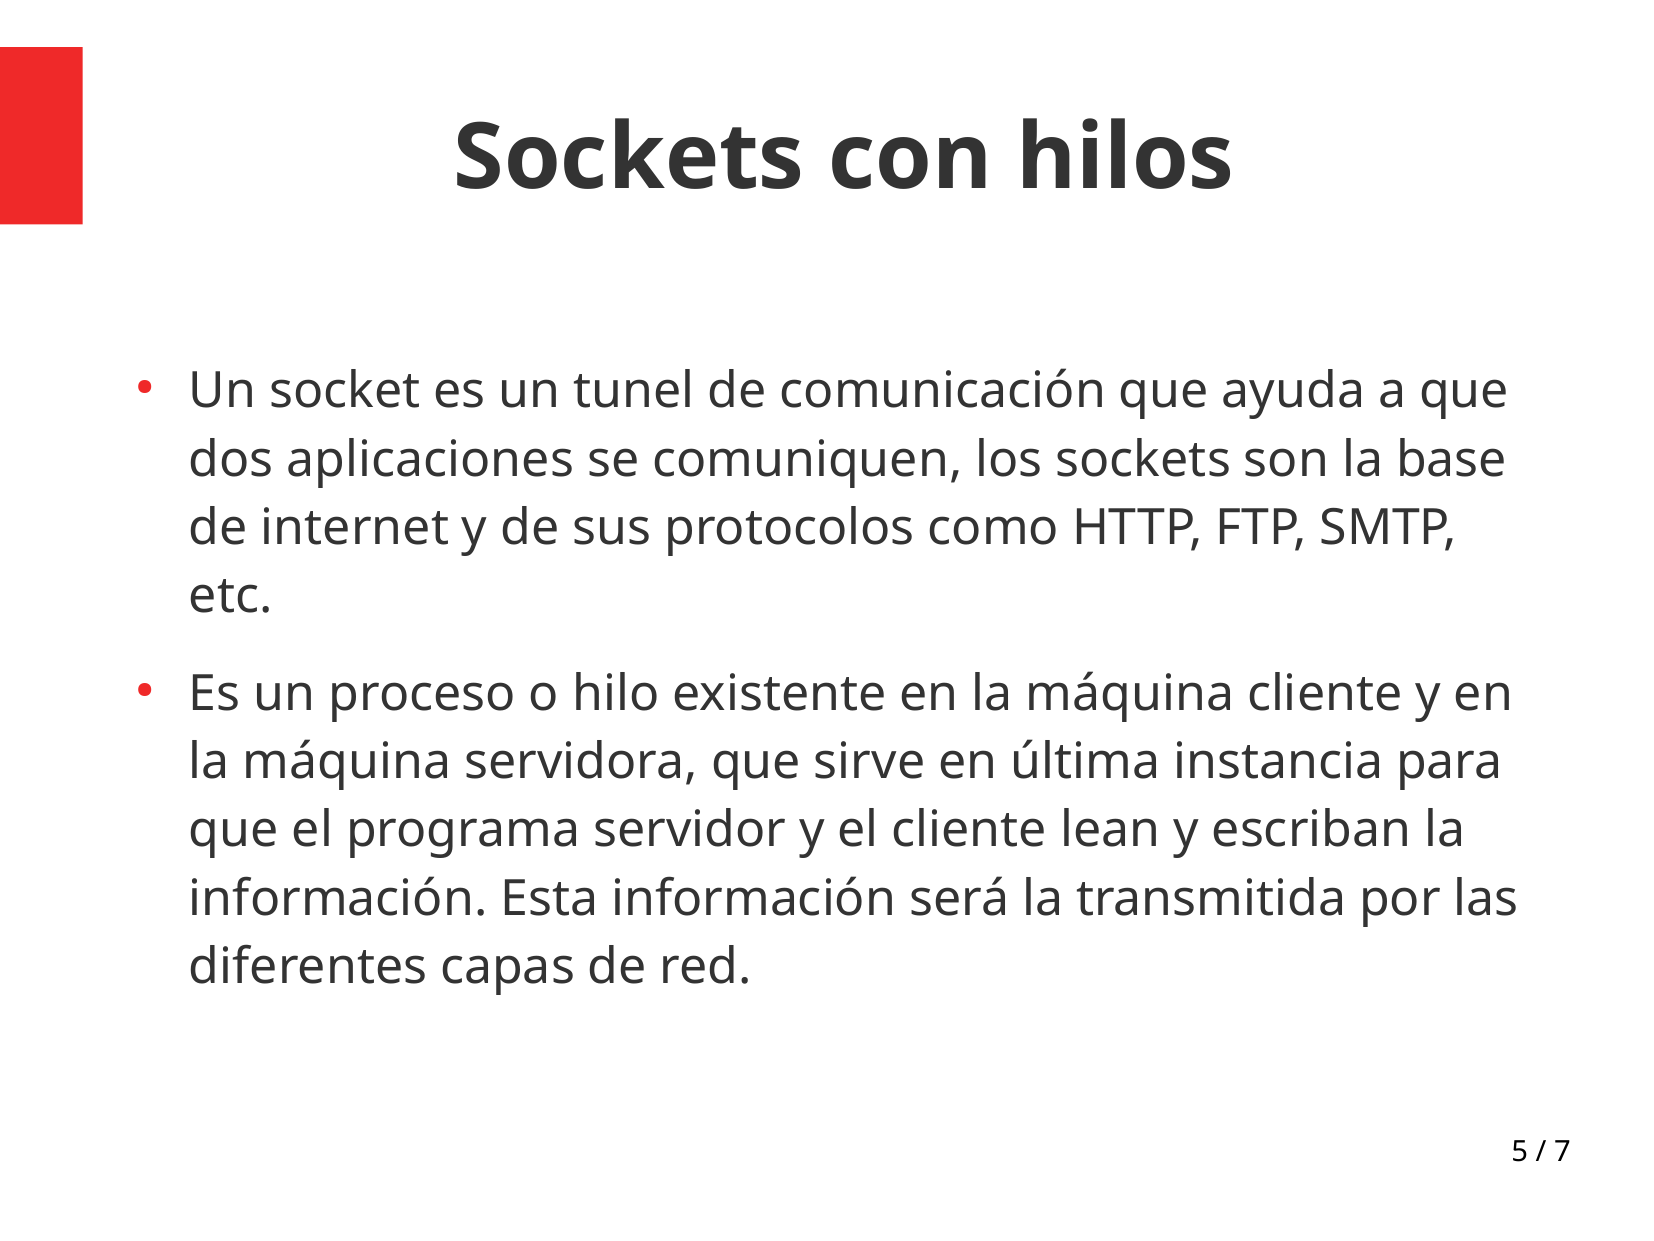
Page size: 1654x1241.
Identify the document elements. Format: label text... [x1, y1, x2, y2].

list Un socket es un tunel de comunicación que ayuda a que dos aplicaciones se comuniquen, los sockets son la base de internet y de sus protocolos como HTTP, FTP, SMTP, etc. Es un proceso o hilo existente en la máquina cliente y en la máquina servidora, que sirve en última instancia para que el programa servidor y el cliente lean y escriban la información. Esta información será la transmitida por las diferentes capas de red. [118, 354, 1536, 1074]
title Sockets con hilos [118, 49, 1571, 257]
